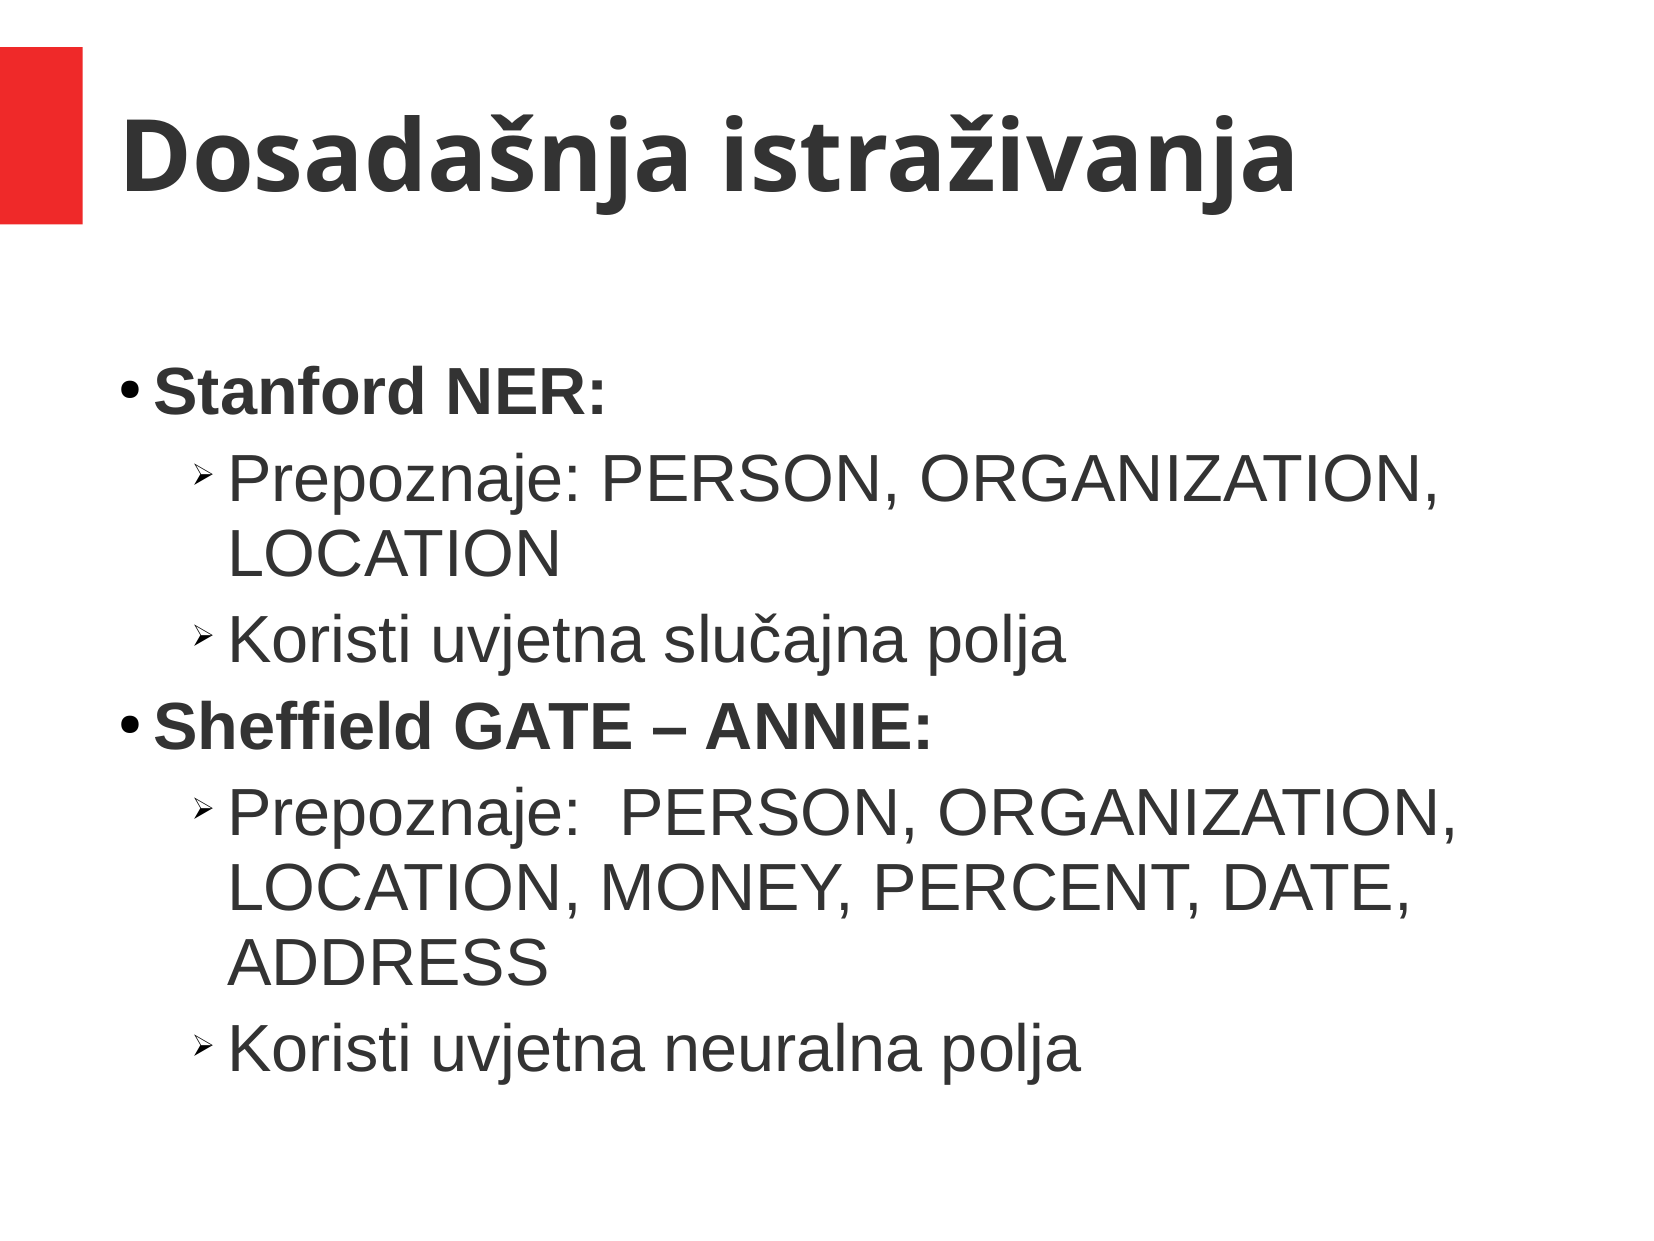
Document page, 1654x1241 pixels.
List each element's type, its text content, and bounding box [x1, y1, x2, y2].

subtitle Stanford NER: Prepoznaje: PERSON, ORGANIZATION, LOCATION Koristi uvjetna slučajna polja Sheffield GATE – ANNIE: Prepoznaje: PERSON, ORGANIZATION, LOCATION, MONEY, PERCENT, DATE, ADDRESS Koristi uvjetna neuralna polja [118, 354, 1536, 1087]
title Dosadašnja istraživanja [118, 49, 1571, 257]
